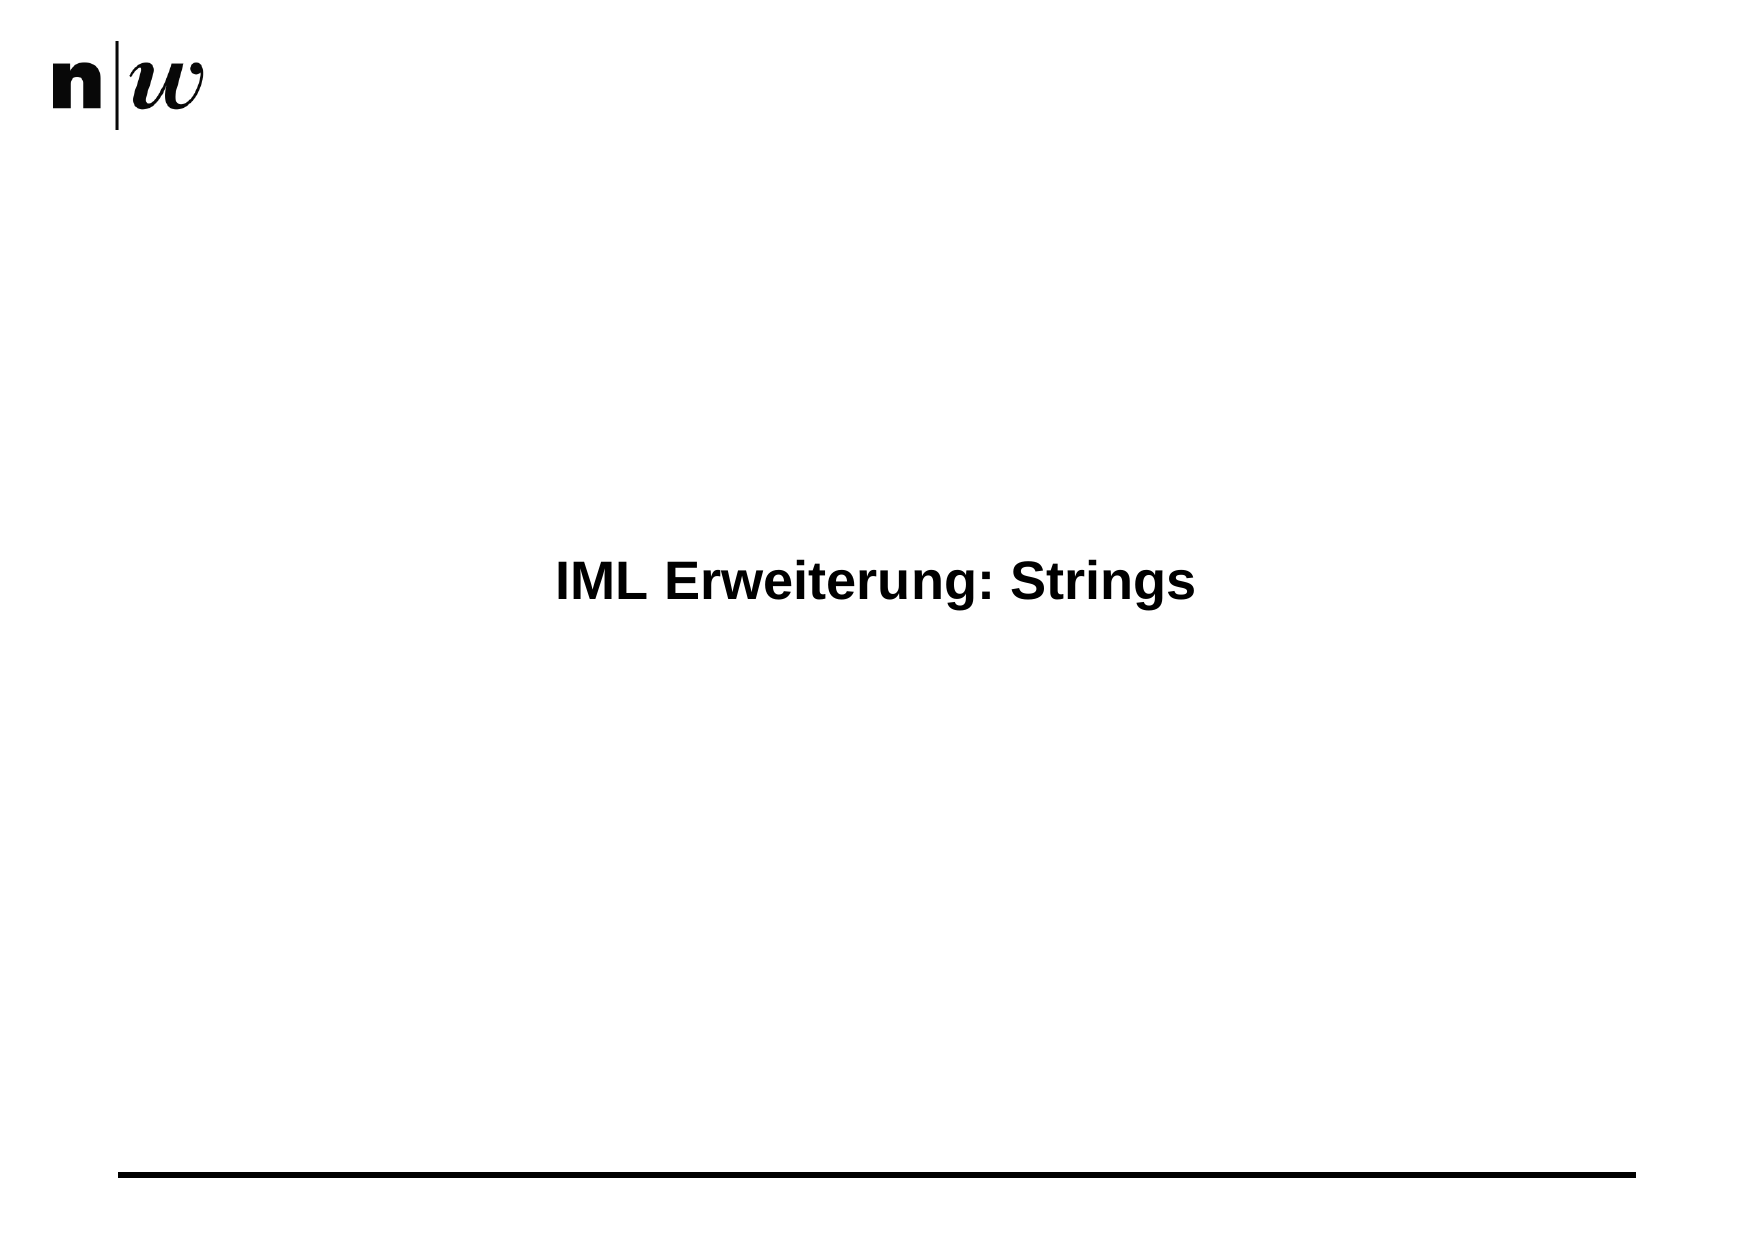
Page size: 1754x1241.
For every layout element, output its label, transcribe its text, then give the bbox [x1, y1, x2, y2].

picture [53, 41, 204, 130]
subtitle IML Erweiterung: Strings [121, 360, 1633, 786]
